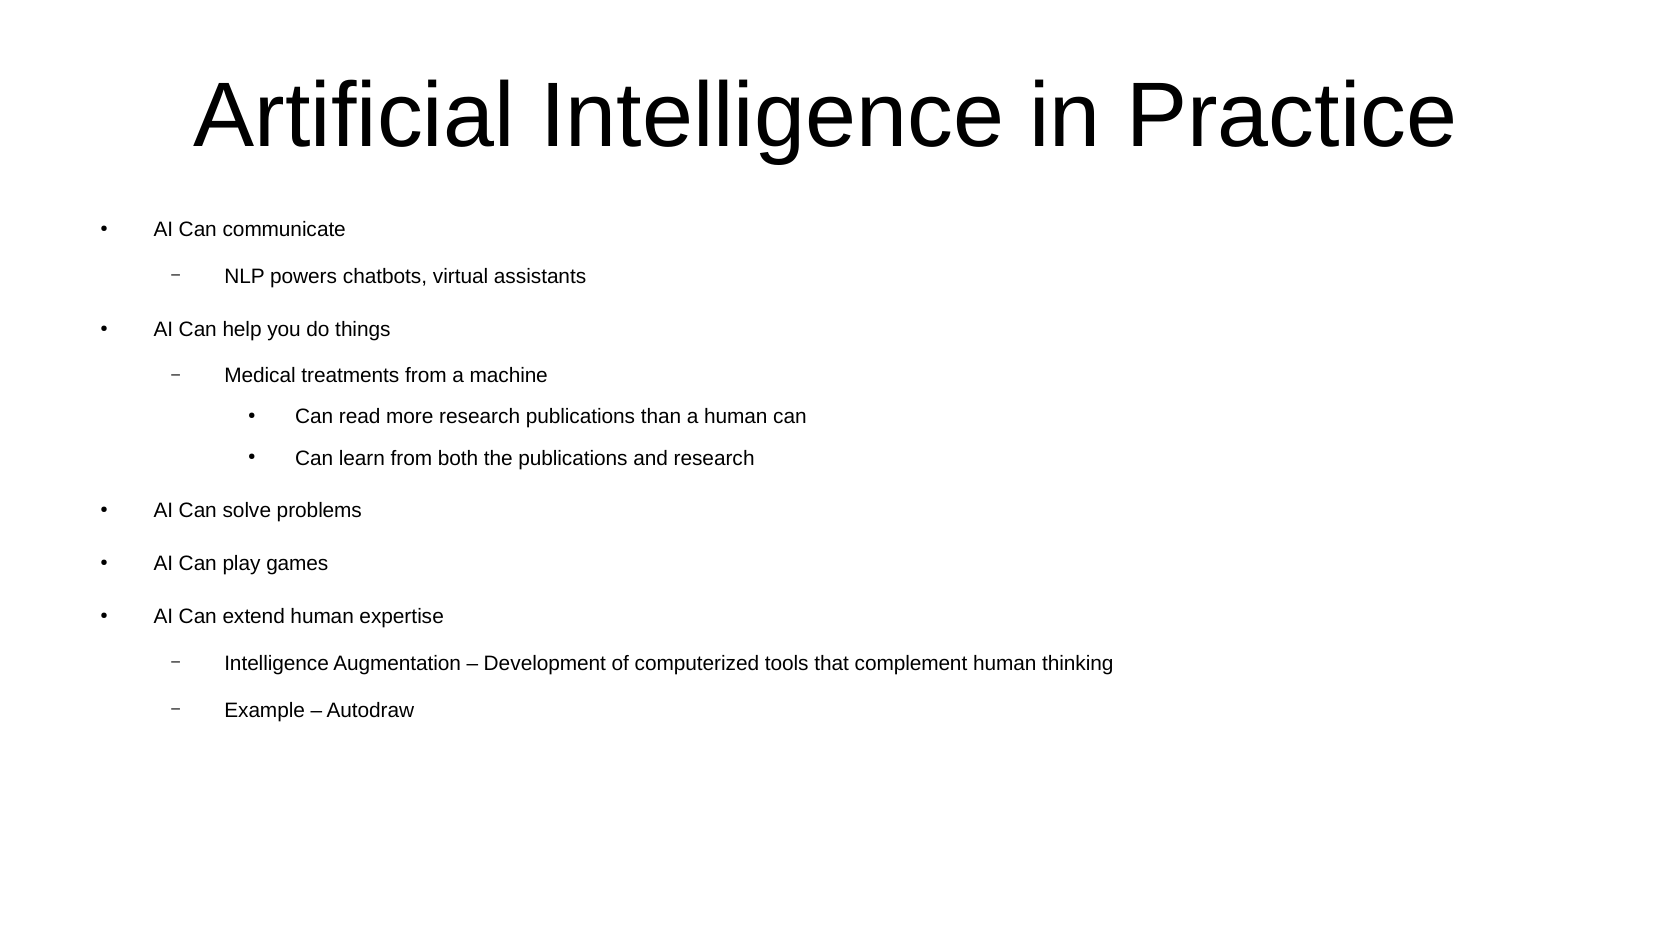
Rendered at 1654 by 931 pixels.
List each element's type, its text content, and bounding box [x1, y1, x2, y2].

list AI Can communicate NLP powers chatbots, virtual assistants AI Can help you do things Medical treatments from a machine Can read more research publications than a human can Can learn from both the publications and research AI Can solve problems AI Can play games AI Can extend human expertise Intelligence Augmentation – Development of computerized tools that complement human thinking Example – Autodraw [82, 217, 1636, 916]
title Artificial Intelligence in Practice [82, 37, 1571, 193]
